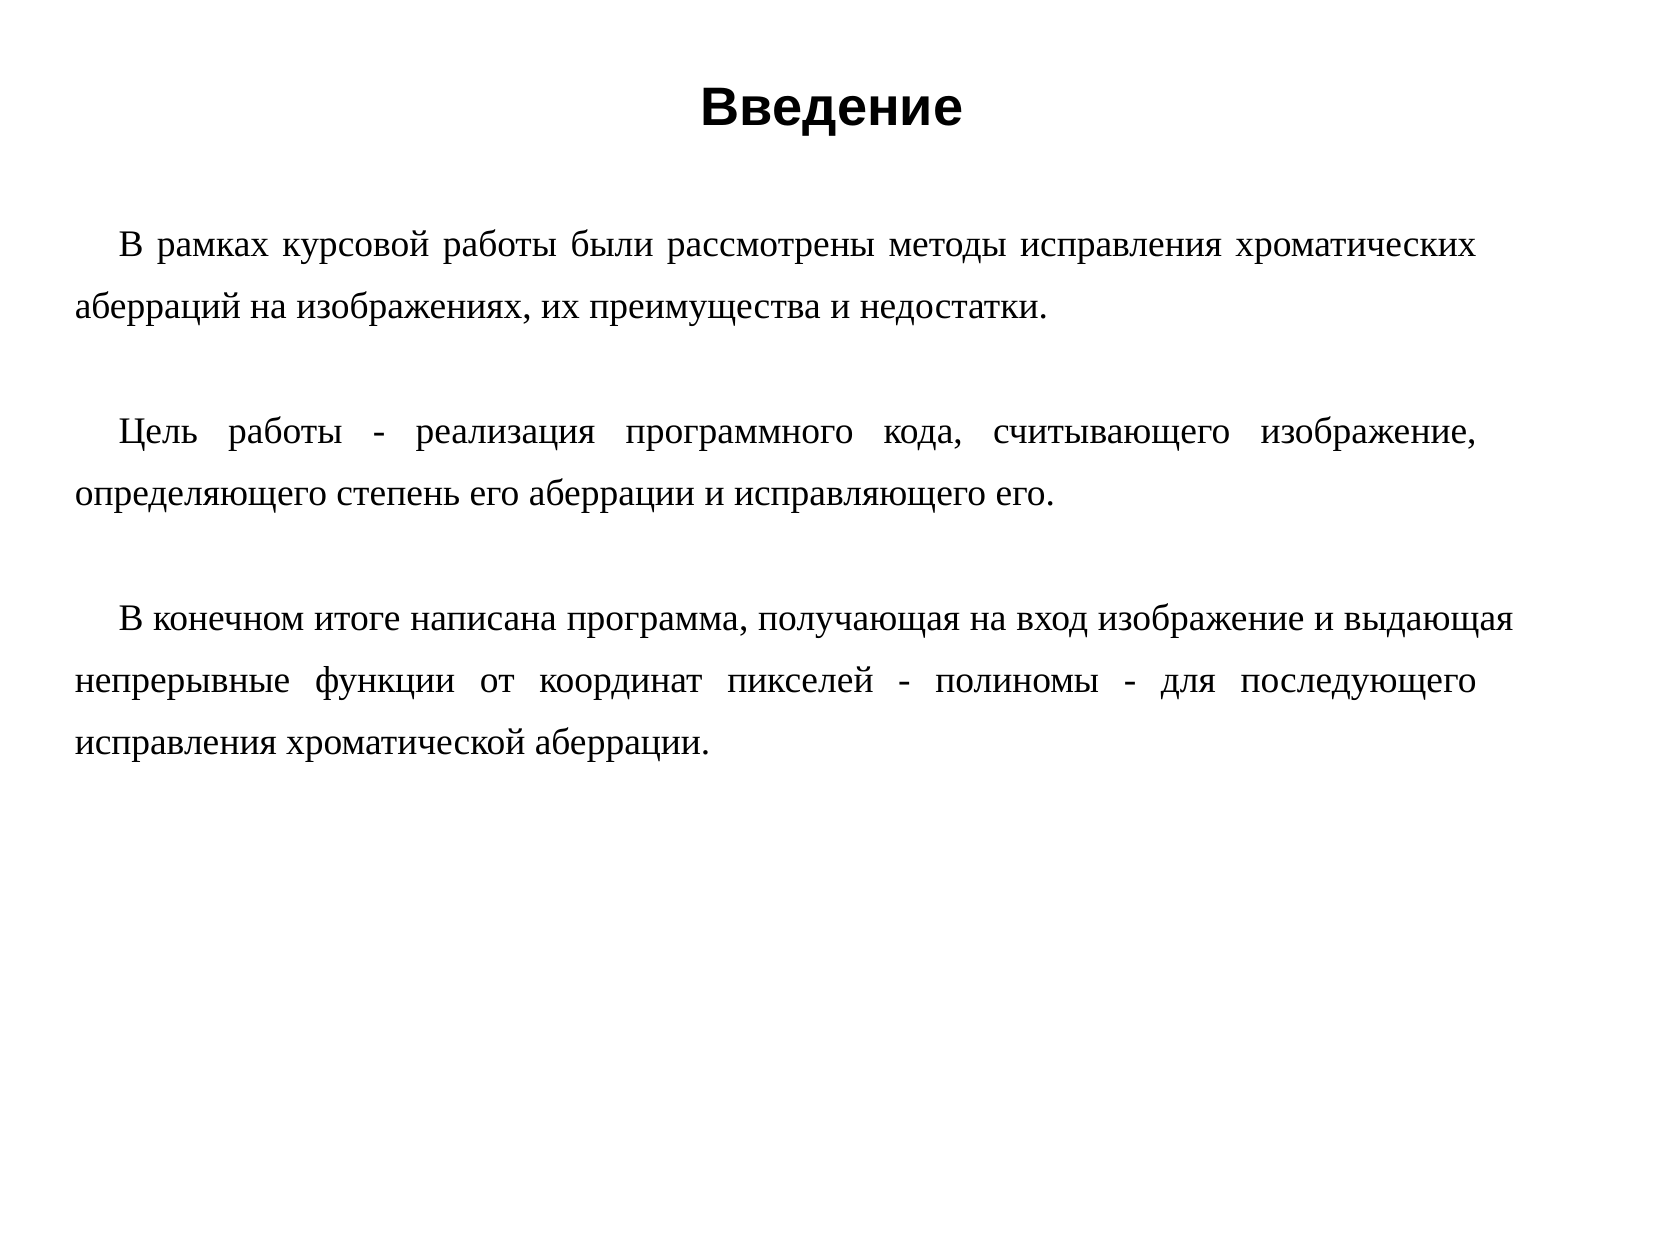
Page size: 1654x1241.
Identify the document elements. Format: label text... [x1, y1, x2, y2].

text_box Введение [685, 68, 979, 145]
text_box В рамках курсовой работы были рассмотрены методы исправления хроматических аберраций на изображениях, их преимущества и недостатки. Цель работы - реализация программного кода, считывающего изображение, определяющего степень его аберрации и исправляющего его. В конечном итоге написана программа, получающая на вход изображение и выдающая непрерывные функции от координат пикселей - полиномы - для последующего исправления хроматической аберрации. [60, 195, 1531, 920]
